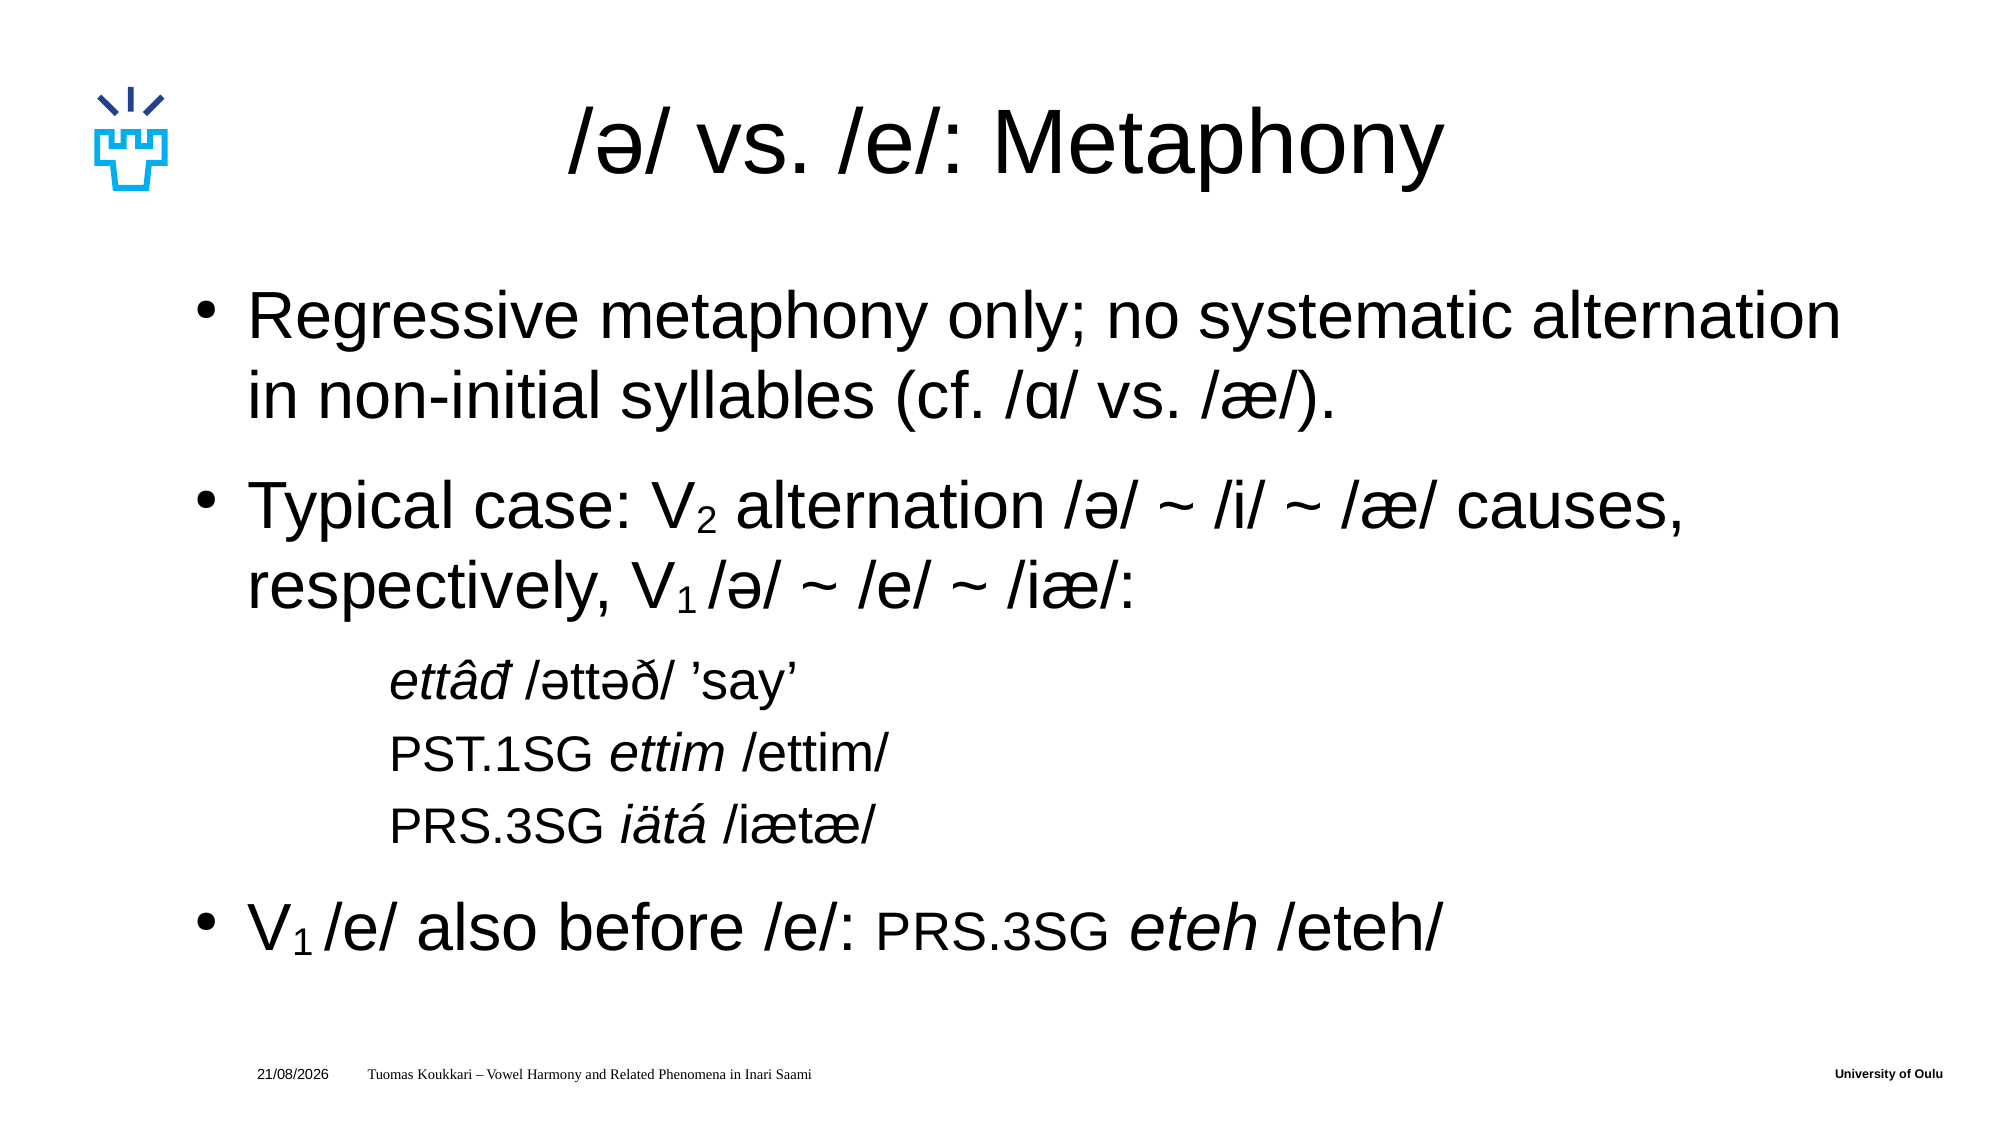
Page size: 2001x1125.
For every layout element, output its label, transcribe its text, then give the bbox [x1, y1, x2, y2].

list Regressive metaphony only; no systematic alternation in non-initial syllables (cf. /ɑ/ vs. /æ/). Typical case: V2 alternation /ə/ ~ /i/ ~ /æ/ causes, respectively, V1 /ə/ ~ /e/ ~ /iæ/: ettâđ /əttəð/ ’say’ PST.1SG ettim /ettim/ PRS.3SG iätá /iætæ/ V1 /e/ also before /e/: PRS.3SG eteh /eteh/ [176, 271, 1957, 1076]
title /ə/ vs. /e/: Metaphony [107, 48, 1908, 237]
